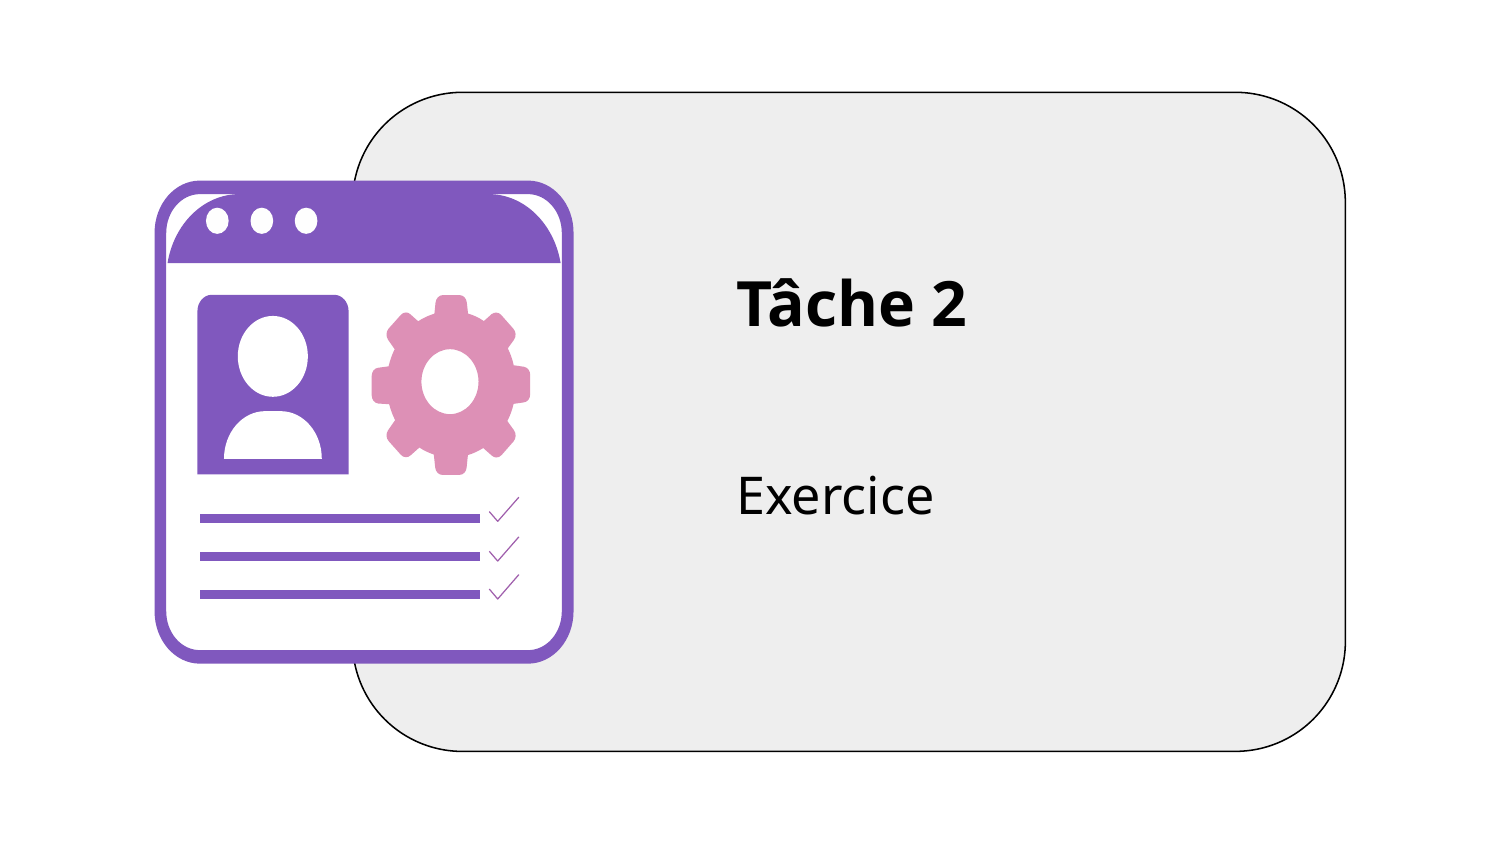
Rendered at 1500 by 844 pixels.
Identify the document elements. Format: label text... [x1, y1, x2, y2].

text_box Tâche 2 [736, 245, 1290, 358]
text_box Exercice [736, 370, 1290, 617]
text_box [154, 92, 1346, 752]
